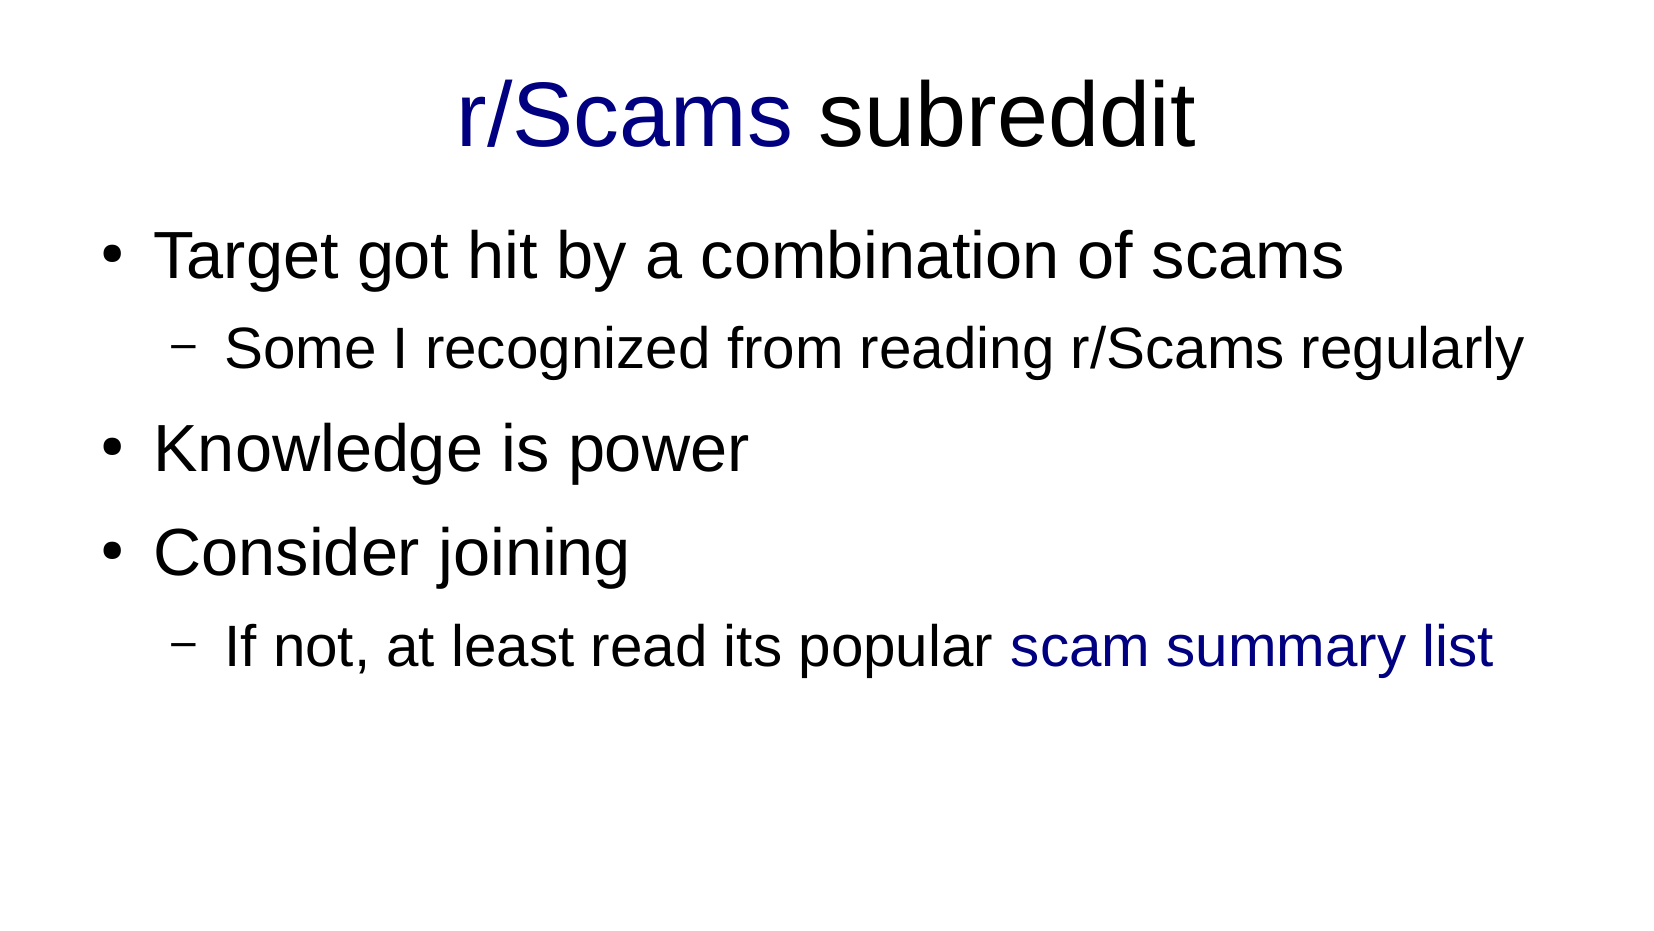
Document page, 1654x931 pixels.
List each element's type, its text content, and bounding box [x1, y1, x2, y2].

title r/Scams subreddit [82, 37, 1571, 193]
list Target got hit by a combination of scams Some I recognized from reading r/Scams regularly Knowledge is power Consider joining If not, at least read its popular scam summary list [82, 217, 1571, 758]
